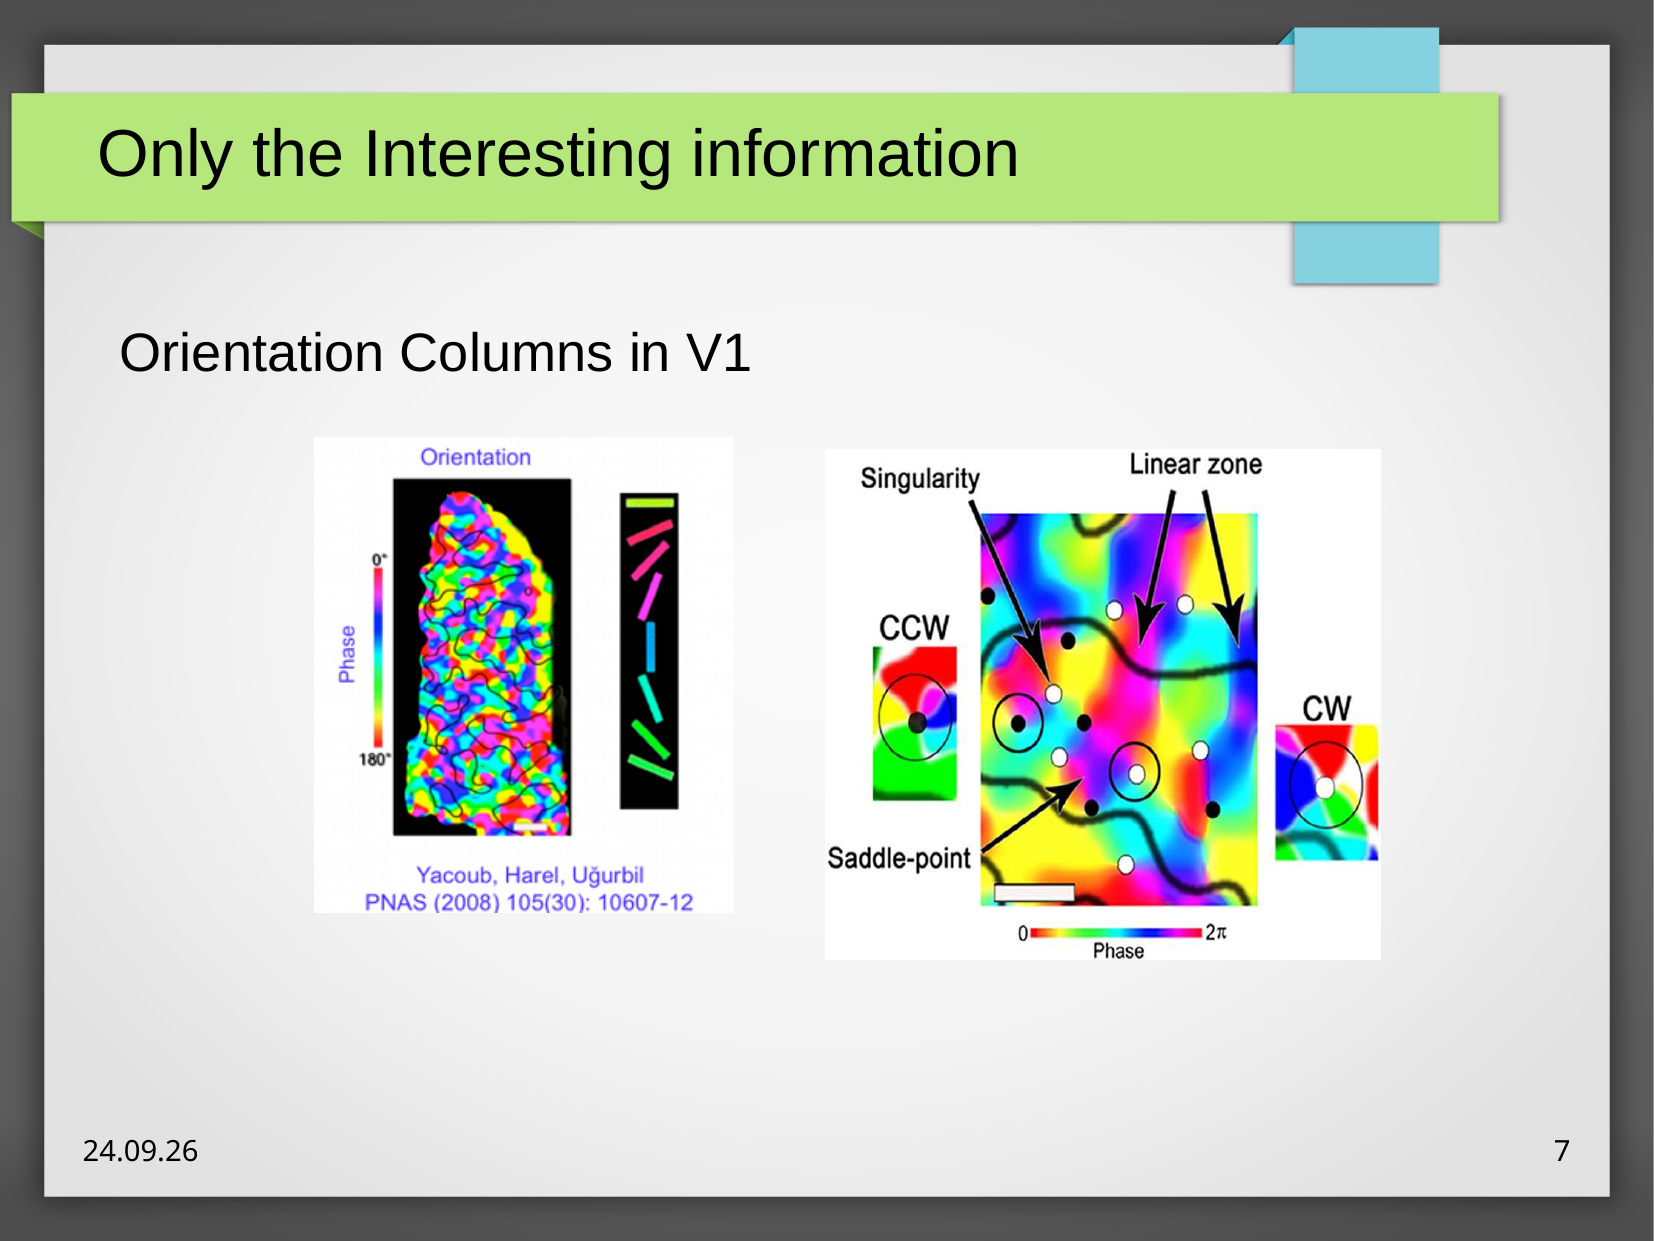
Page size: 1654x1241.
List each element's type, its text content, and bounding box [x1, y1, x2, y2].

picture [0, 0, 1654, 1241]
text_box Only the Interesting information [82, 94, 1264, 213]
text_box Orientation Columns in V1 [105, 315, 871, 391]
